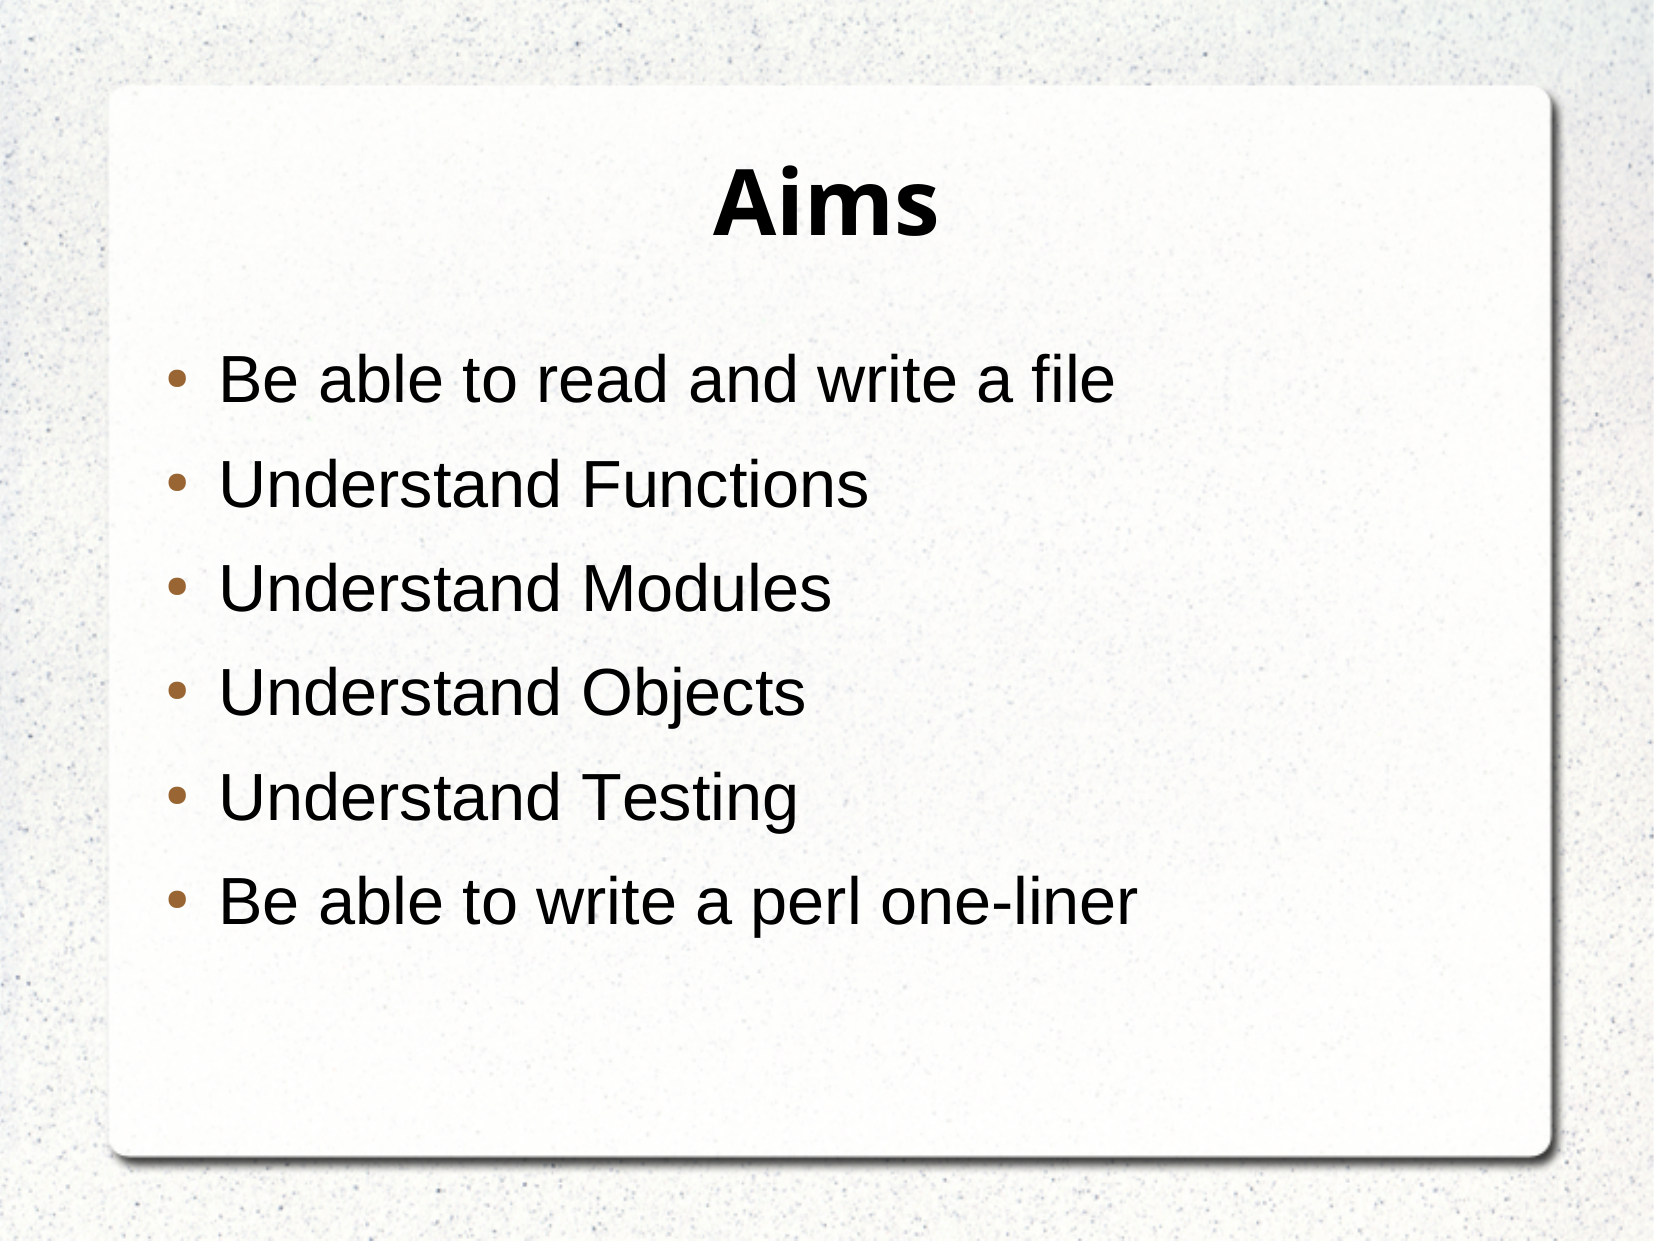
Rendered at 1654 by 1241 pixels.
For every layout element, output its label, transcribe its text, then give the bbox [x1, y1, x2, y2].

title Aims [118, 96, 1536, 304]
picture [0, 0, 1654, 1241]
list Be able to read and write a file Understand Functions Understand Modules Understand Objects Understand Testing Be able to write a perl one-liner [147, 342, 1506, 978]
